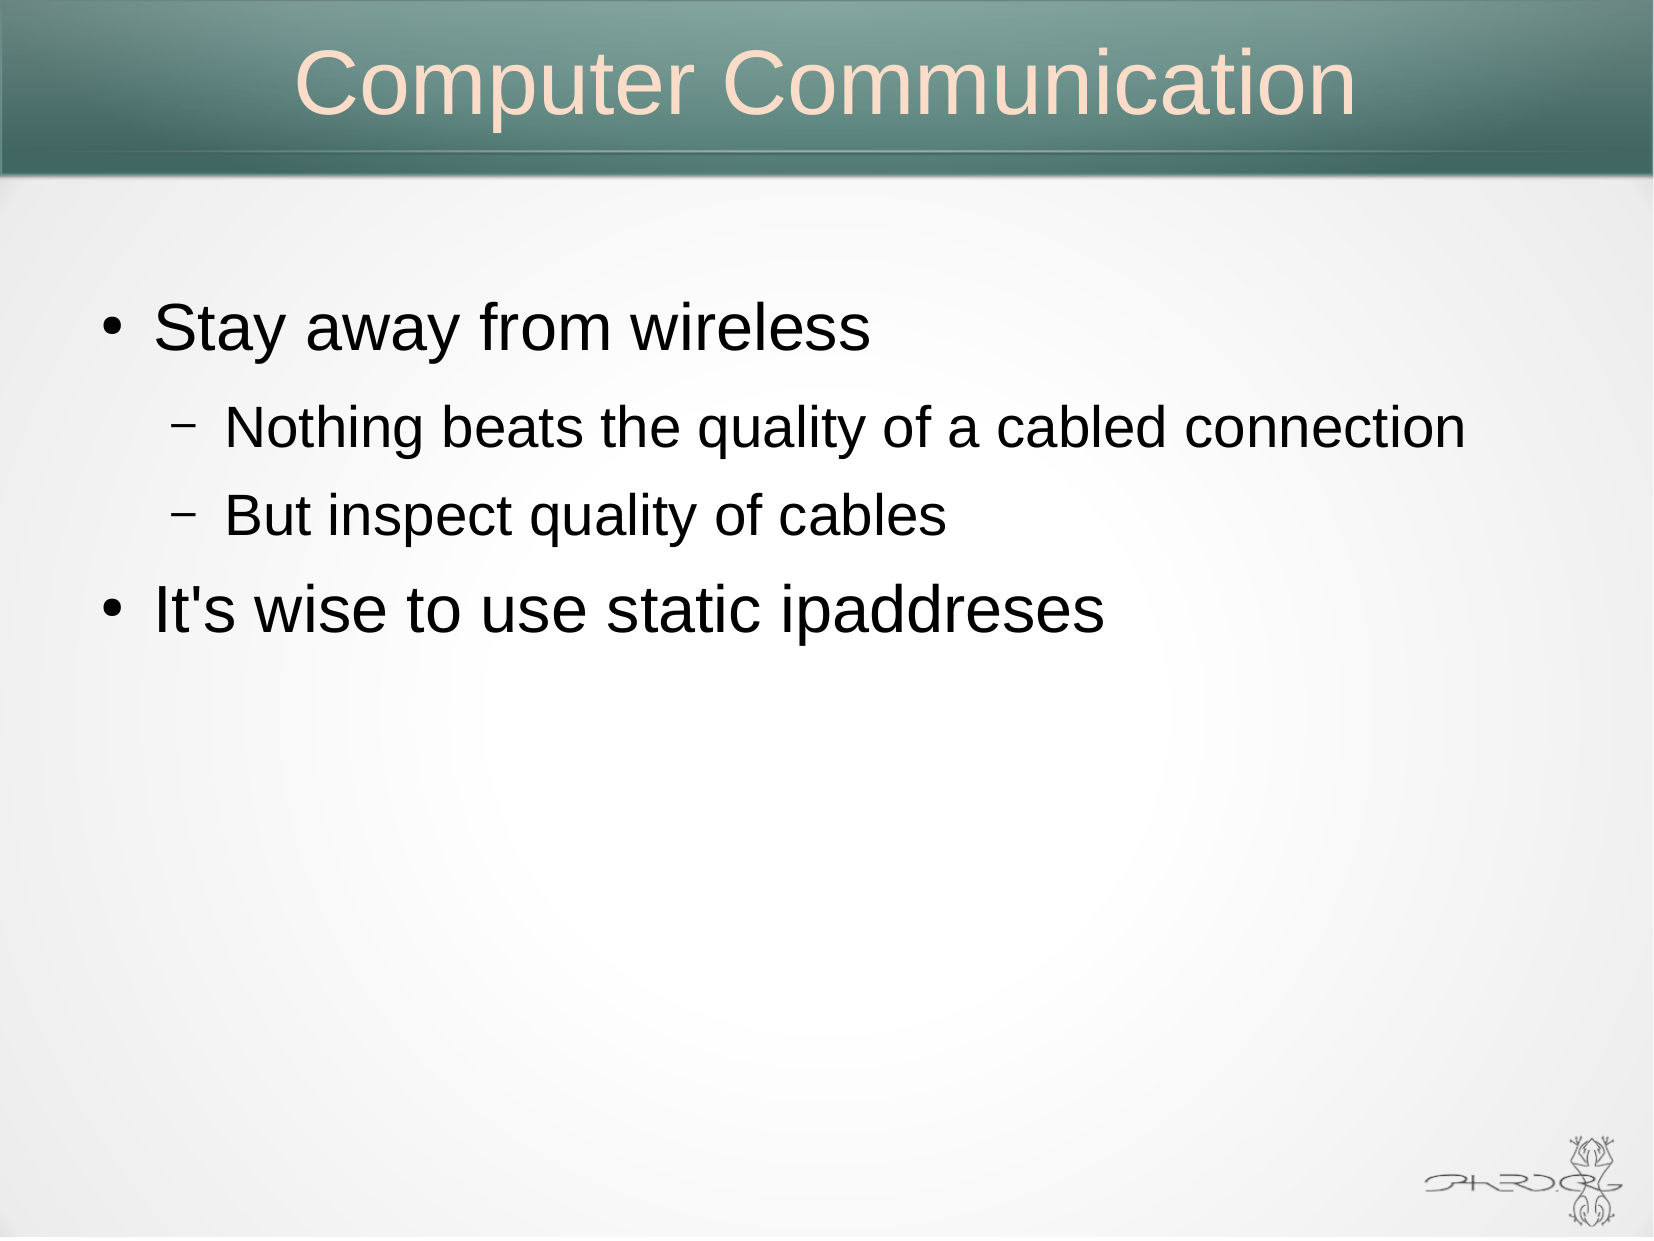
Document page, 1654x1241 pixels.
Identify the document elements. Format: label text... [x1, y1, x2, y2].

list Stay away from wireless Nothing beats the quality of a cabled connection But inspect quality of cables It's wise to use static ipaddreses [82, 290, 1571, 1010]
title Computer Communication [82, 11, 1571, 154]
picture [0, 0, 1654, 1237]
